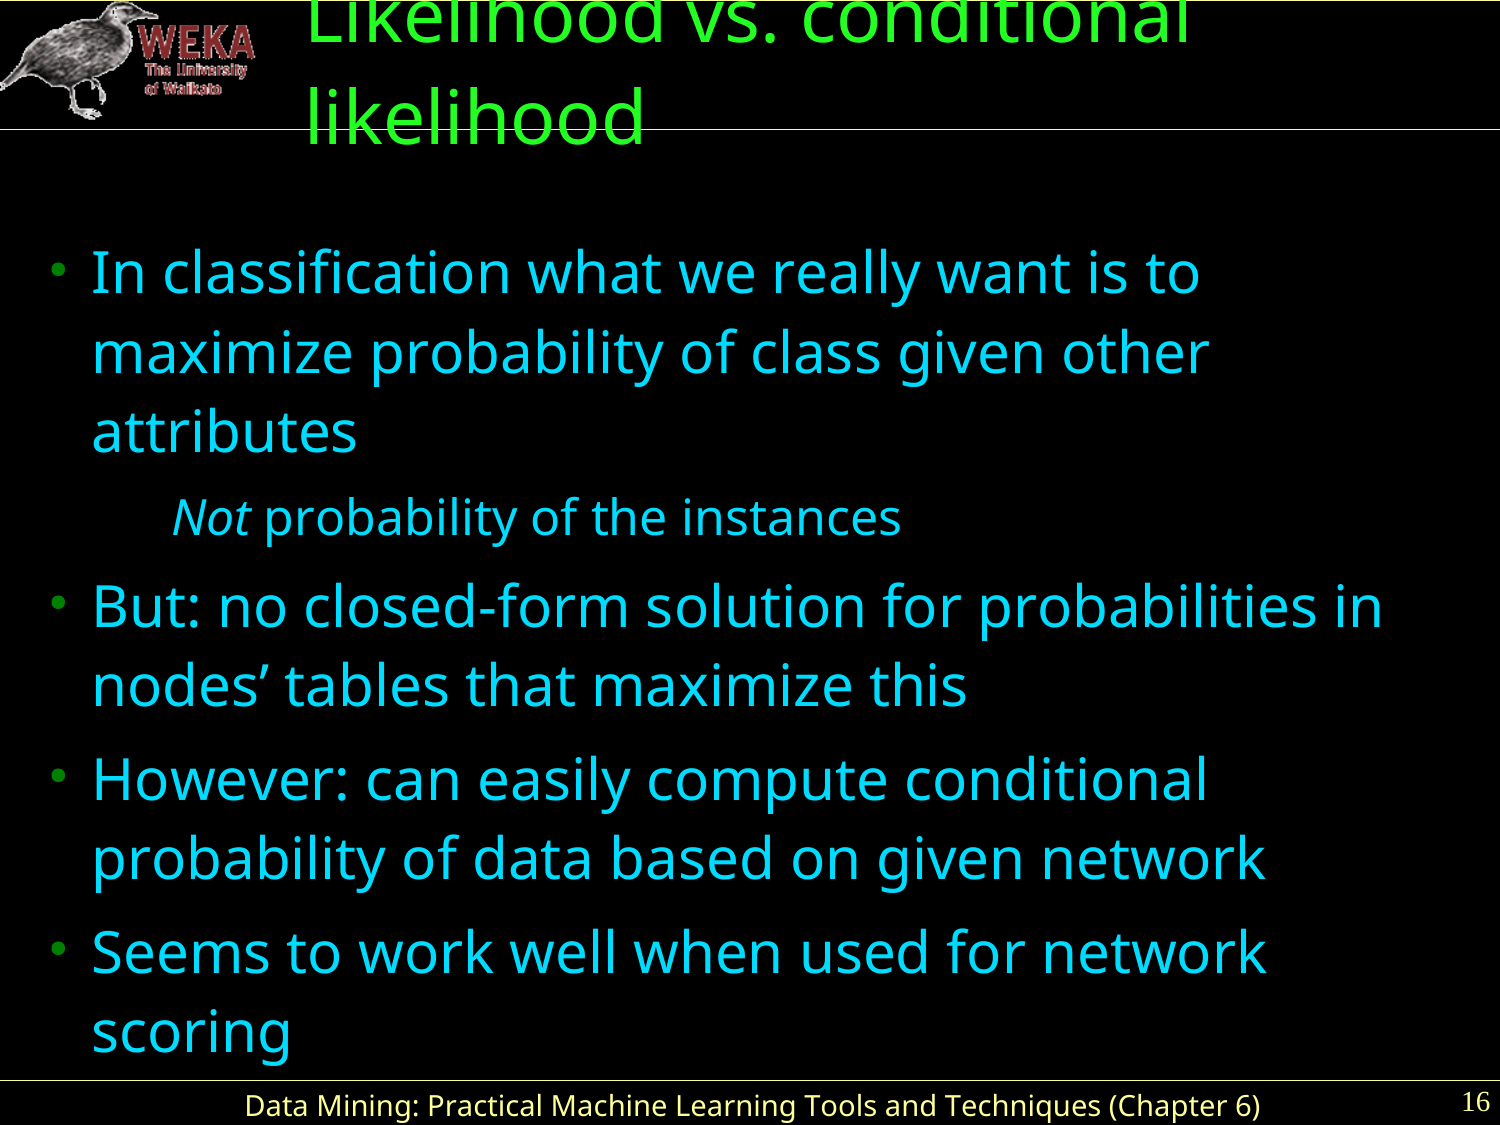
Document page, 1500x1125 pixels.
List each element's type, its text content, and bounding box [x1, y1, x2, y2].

picture [0, 1, 266, 129]
text_box In classification what we really want is to maximize probability of class given other attributes Not probability of the instances But: no closed-form solution for probabilities in nodes’ tables that maximize this However: can easily compute conditional probability of data based on given network Seems to work well when used for network scoring [34, 224, 1447, 994]
title Likelihood vs. conditional likelihood [289, 0, 1500, 163]
